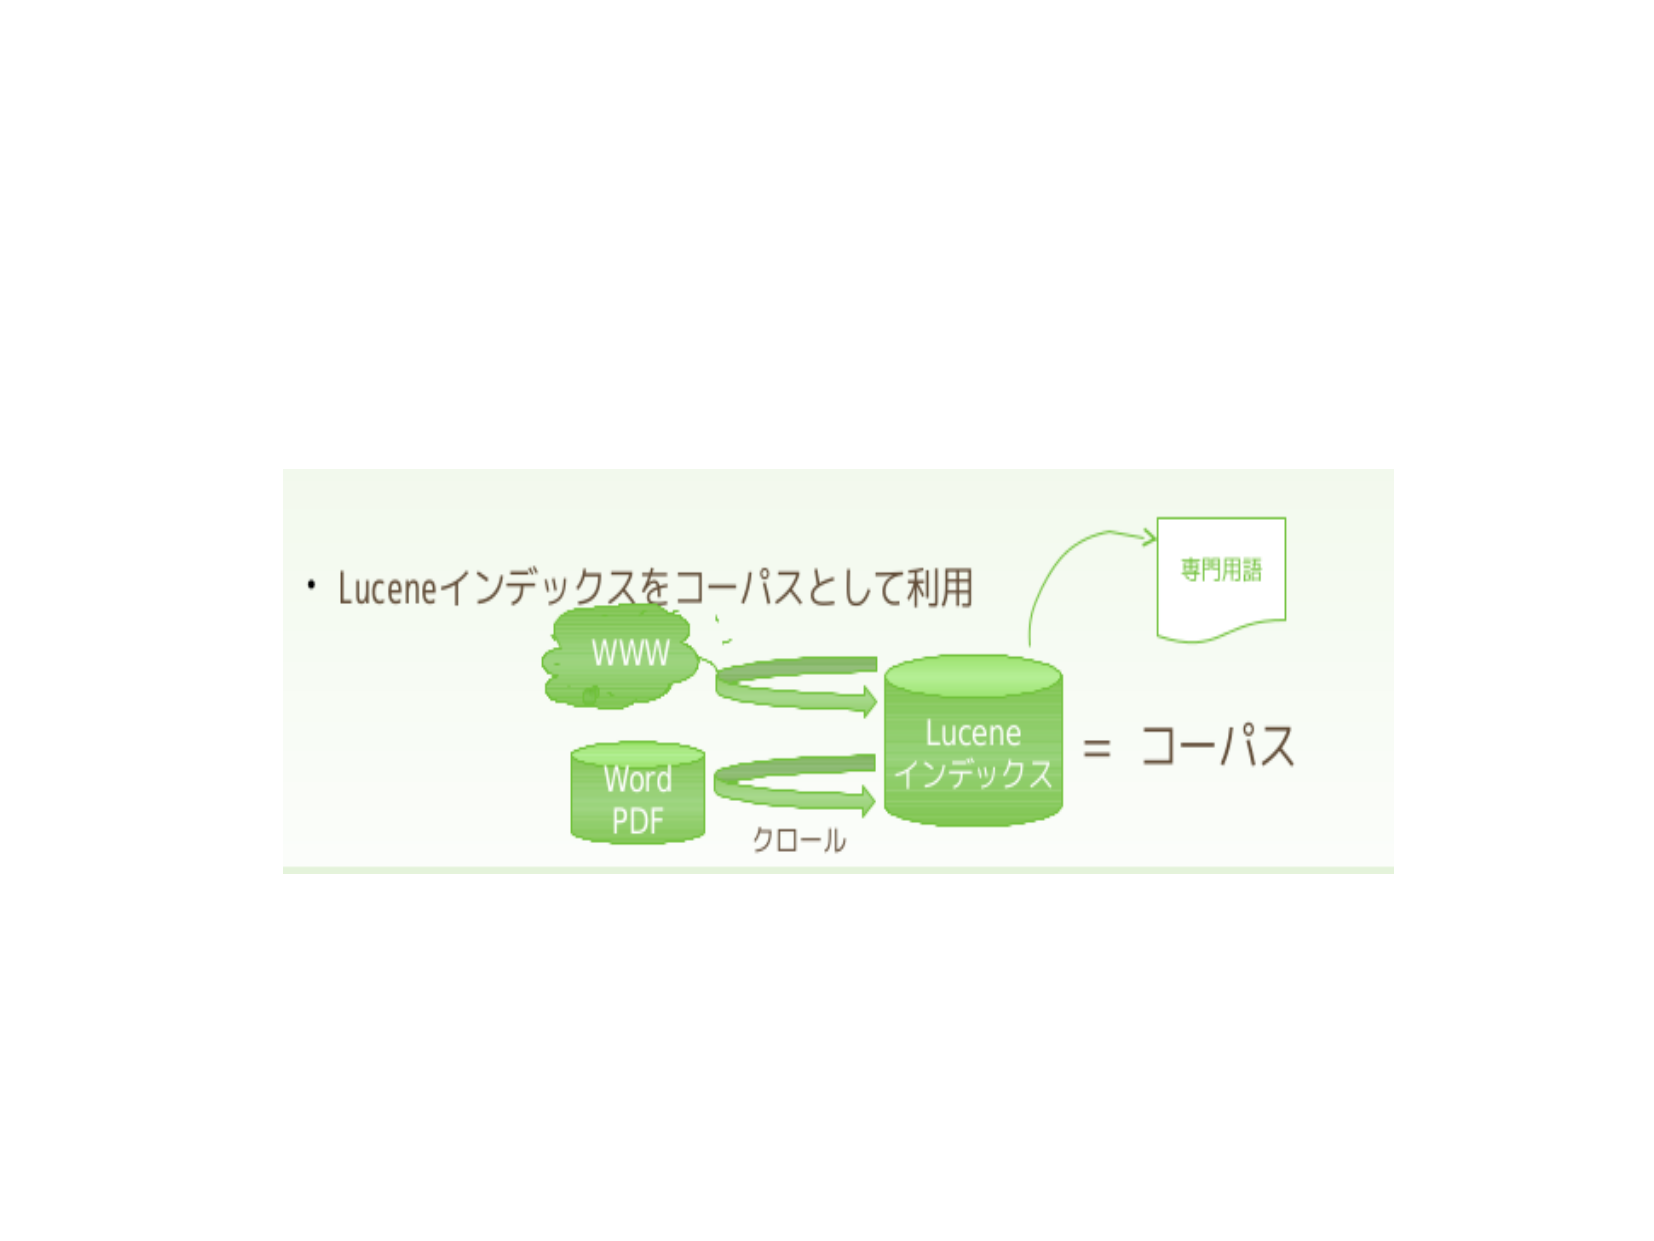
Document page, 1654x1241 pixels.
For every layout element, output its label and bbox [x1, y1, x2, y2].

picture [283, 469, 1394, 875]
